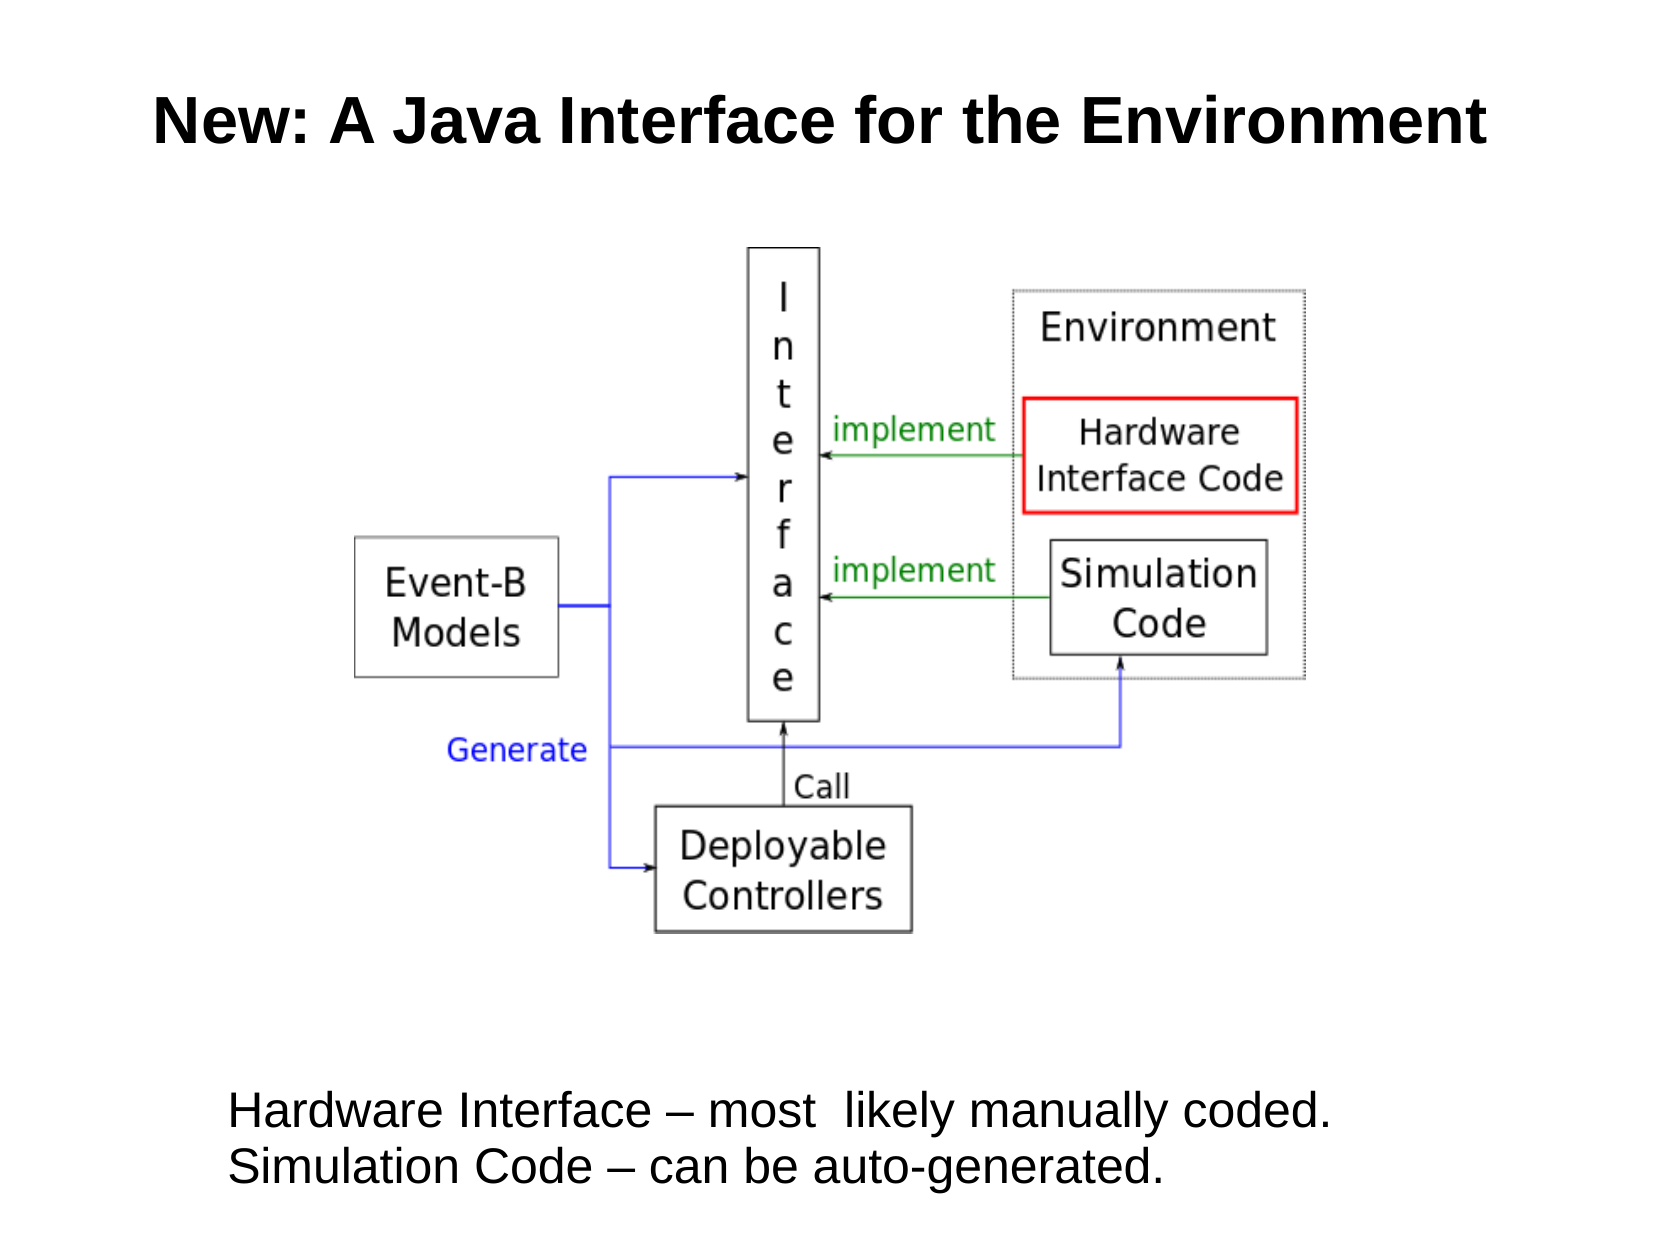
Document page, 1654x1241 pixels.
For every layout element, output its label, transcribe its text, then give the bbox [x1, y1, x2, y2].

text_box Hardware Interface – most likely manually coded. Simulation Code – can be auto-generated. [212, 1074, 1430, 1203]
list New: A Java Interface for the Environment [124, 82, 1518, 160]
picture [354, 247, 1306, 934]
